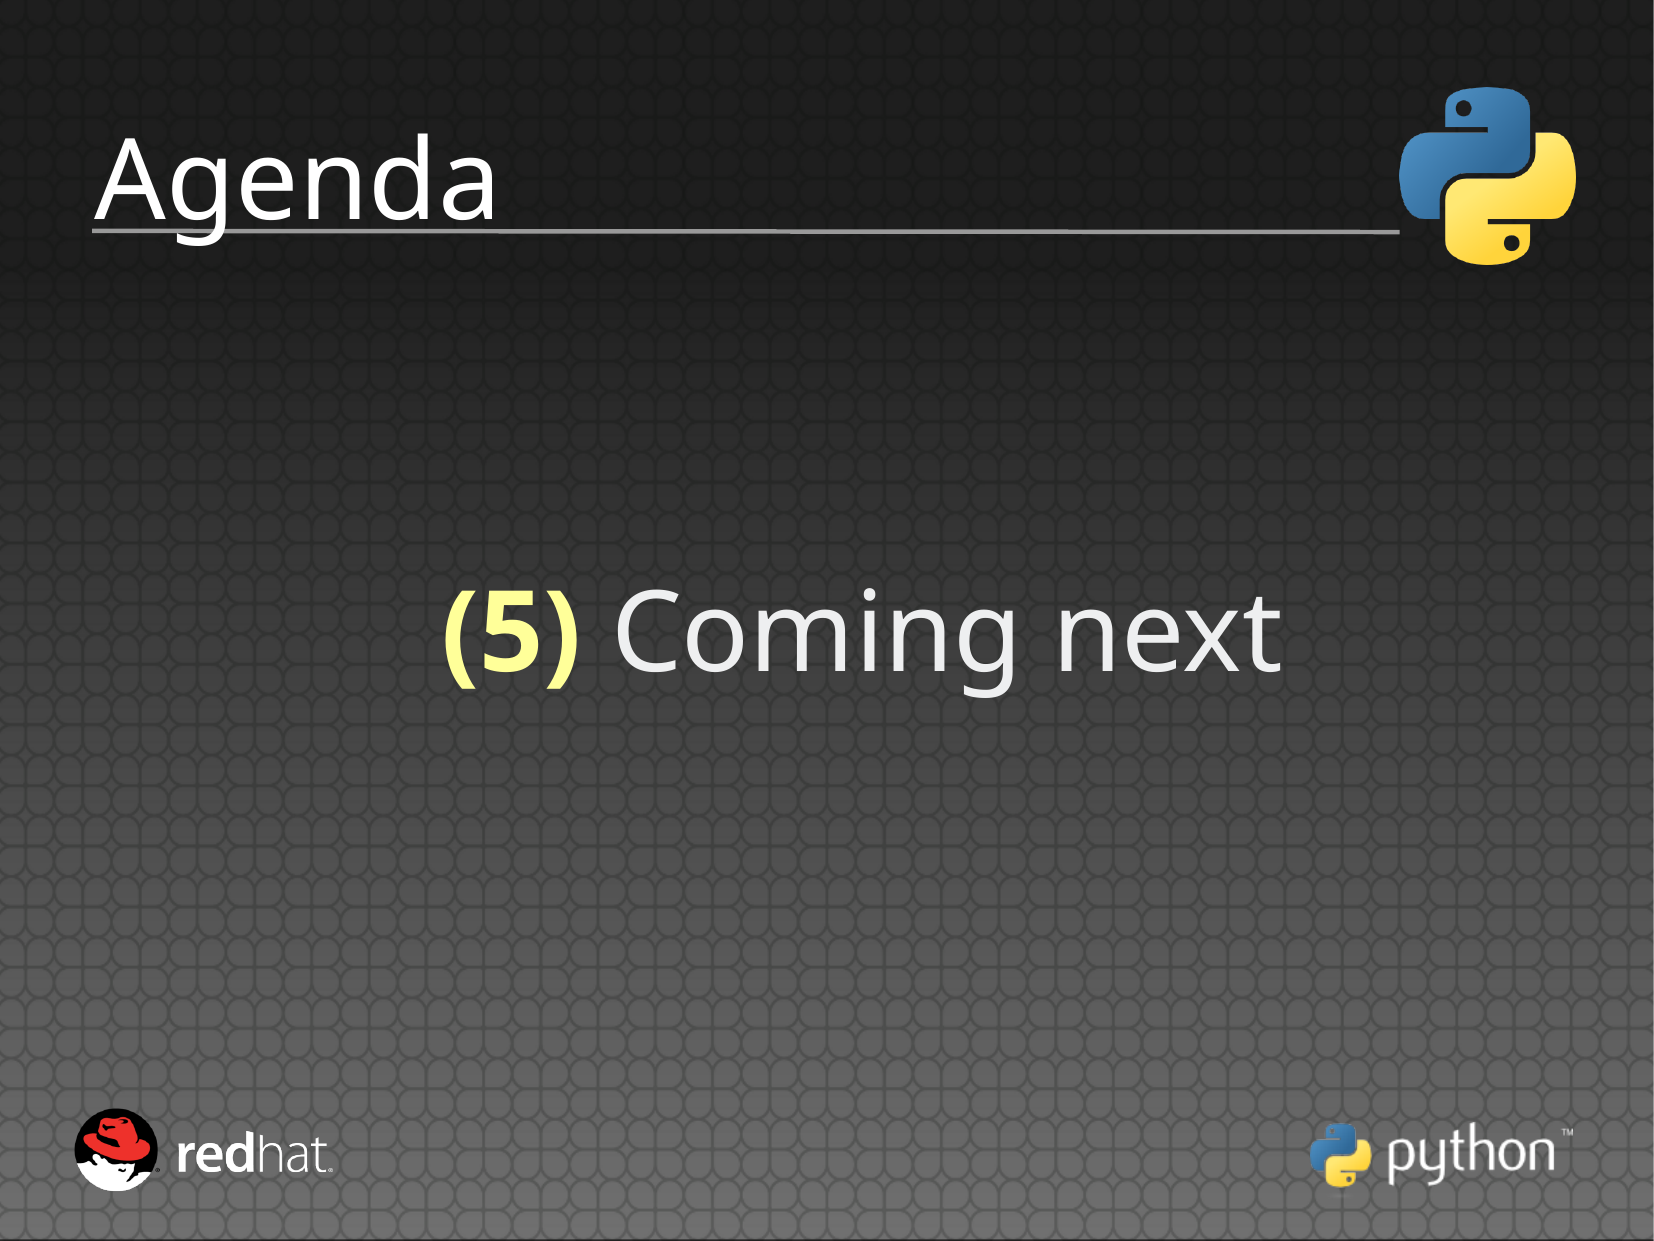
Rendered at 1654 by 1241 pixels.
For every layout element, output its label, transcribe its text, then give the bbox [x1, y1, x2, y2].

title Agenda [94, 100, 1426, 251]
list (5) Coming next [82, 551, 1571, 1130]
picture [0, 0, 1654, 1241]
